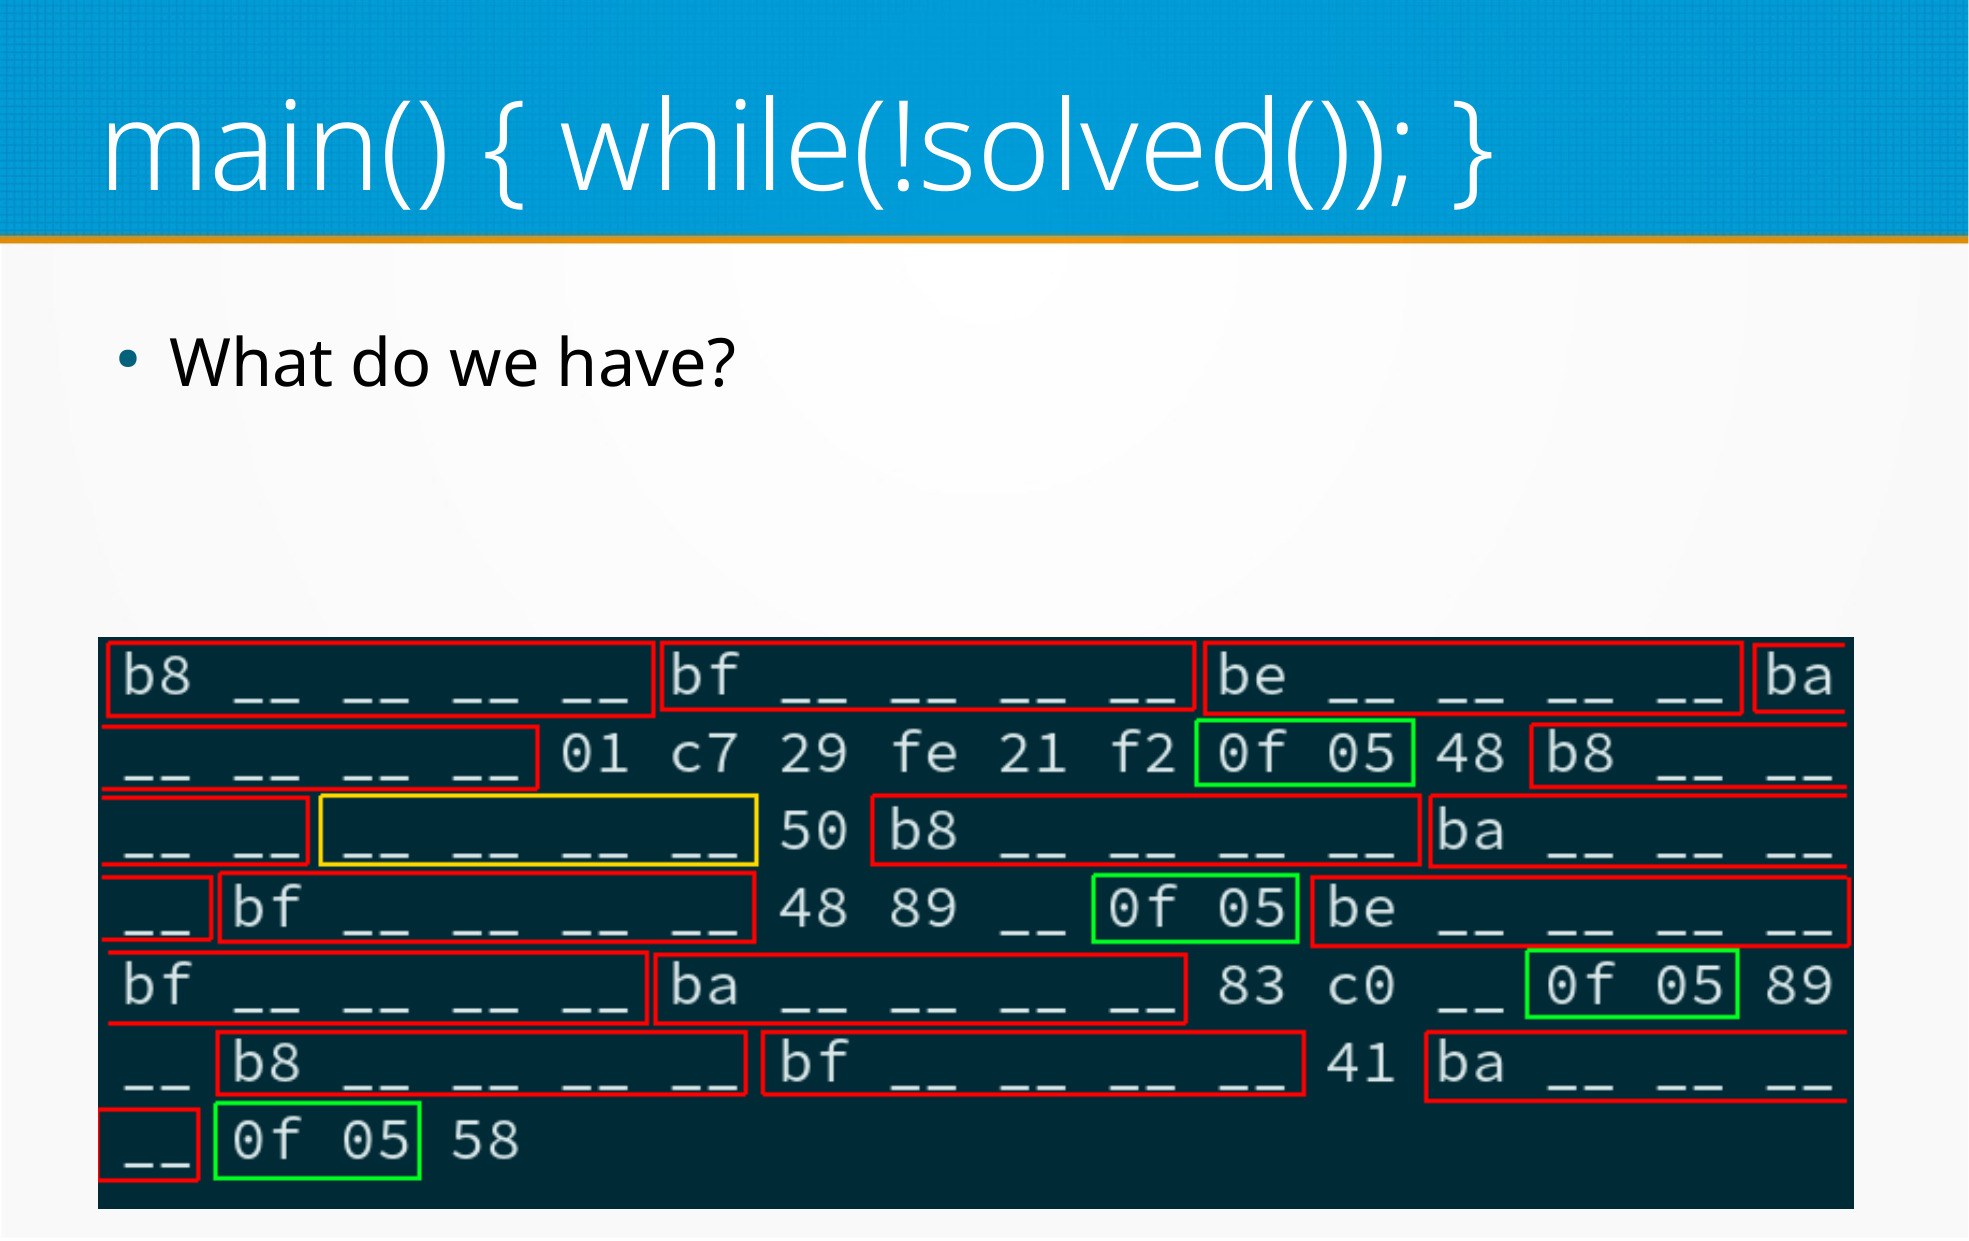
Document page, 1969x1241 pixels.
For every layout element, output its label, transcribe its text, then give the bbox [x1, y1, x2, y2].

title main() { while(!solved()); } [98, 19, 1870, 227]
picture [0, 233, 1969, 1241]
list What do we have? [98, 315, 1861, 1081]
